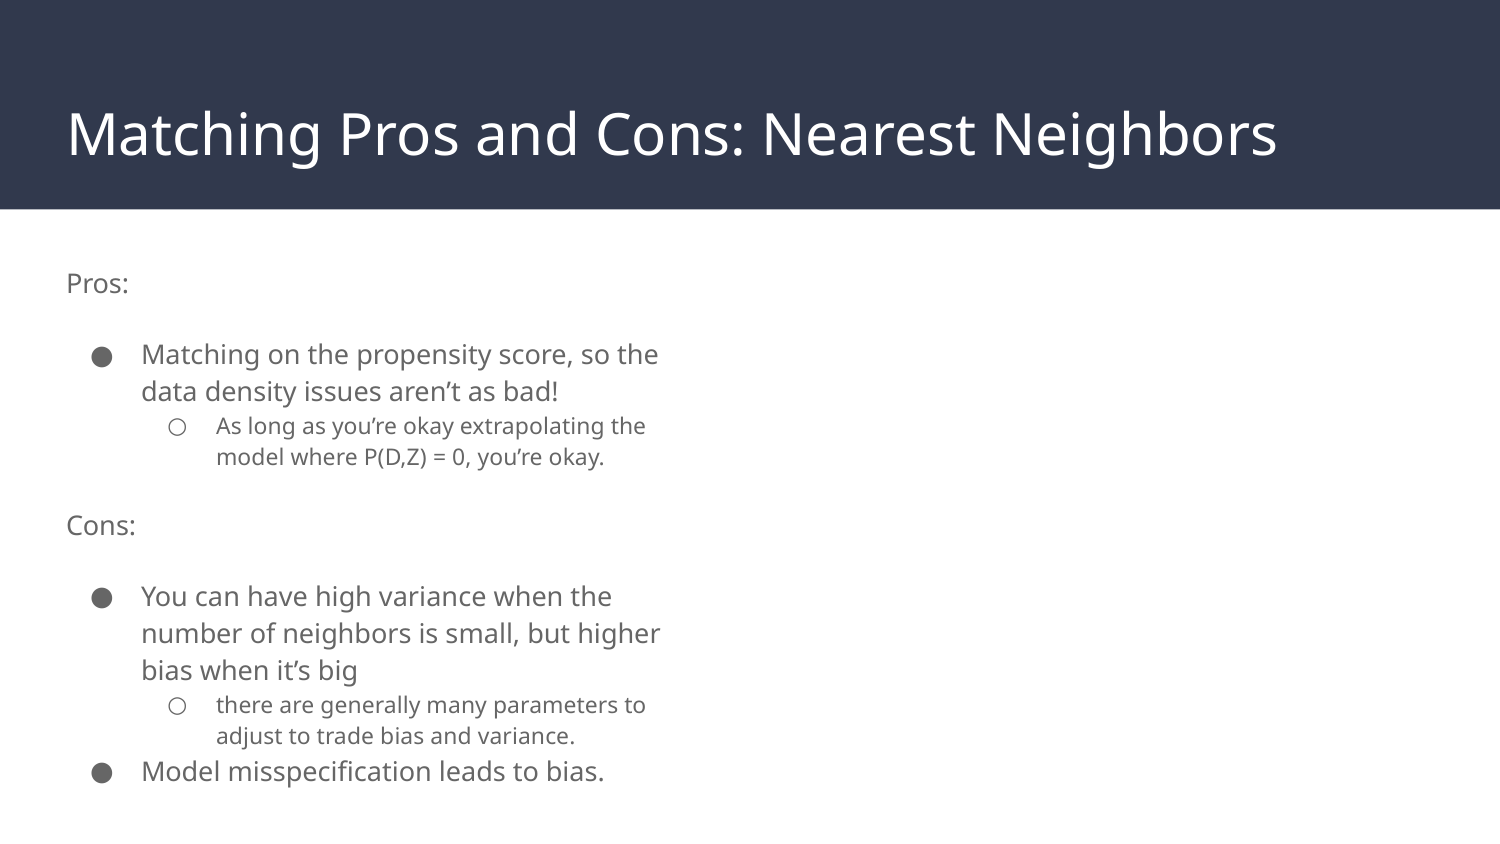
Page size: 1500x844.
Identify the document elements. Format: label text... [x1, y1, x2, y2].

list Pros: Matching on the propensity score, so the data density issues aren’t as bad! As long as you’re okay extrapolating the model where P(D,Z) = 0, you’re okay. Cons: You can have high variance when the number of neighbors is small, but higher bias when it’s big there are generally many parameters to adjust to trade bias and variance. Model misspecification leads to bias. [51, 247, 708, 752]
title Matching Pros and Cons: Nearest Neighbors [51, 82, 1449, 185]
